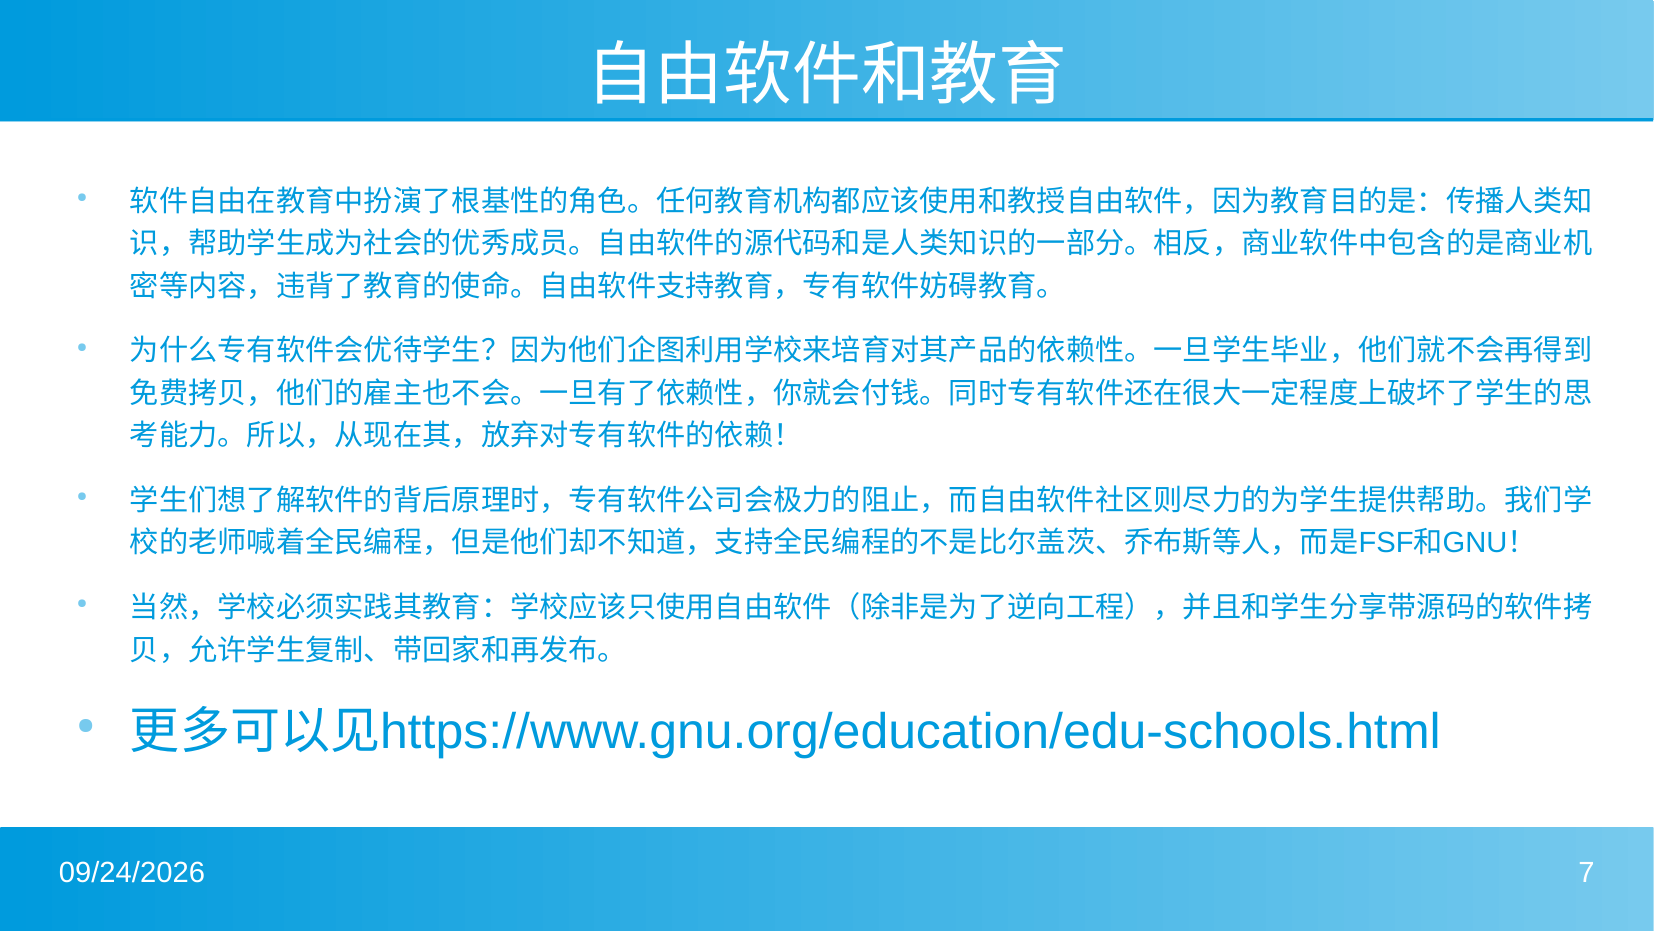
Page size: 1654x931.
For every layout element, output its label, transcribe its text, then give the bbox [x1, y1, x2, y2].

list 软件自由在教育中扮演了根基性的角色。任何教育机构都应该使用和教授自由软件，因为教育目的是：传播人类知识，帮助学生成为社会的优秀成员。自由软件的源代码和是人类知识的一部分。相反，商业软件中包含的是商业机密等内容，违背了教育的使命。自由软件支持教育，专有软件妨碍教育。 为什么专有软件会优待学生？因为他们企图利用学校来培育对其产品的依赖性。一旦学生毕业，他们就不会再得到免费拷贝，他们的雇主也不会。一旦有了依赖性，你就会付钱。同时专有软件还在很大一定程度上破坏了学生的思考能力。所以，从现在其，放弃对专有软件的依赖！ 学生们想了解软件的背后原理时，专有软件公司会极力的阻止，而自由软件社区则尽力的为学生提供帮助。我们学校的老师喊着全民编程，但是他们却不知道，支持全民编程的不是比尔盖茨、乔布斯等人，而是FSF和GNU！ 当然，学校必须实践其教育：学校应该只使用自由软件（除非是为了逆向工程），并且和学生分享带源码的软件拷贝，允许学生复制、带回家和再发布。 更多可以见https://www.gnu.org/education/edu-schools.html [59, 177, 1595, 768]
title 自由软件和教育 [59, 27, 1595, 111]
